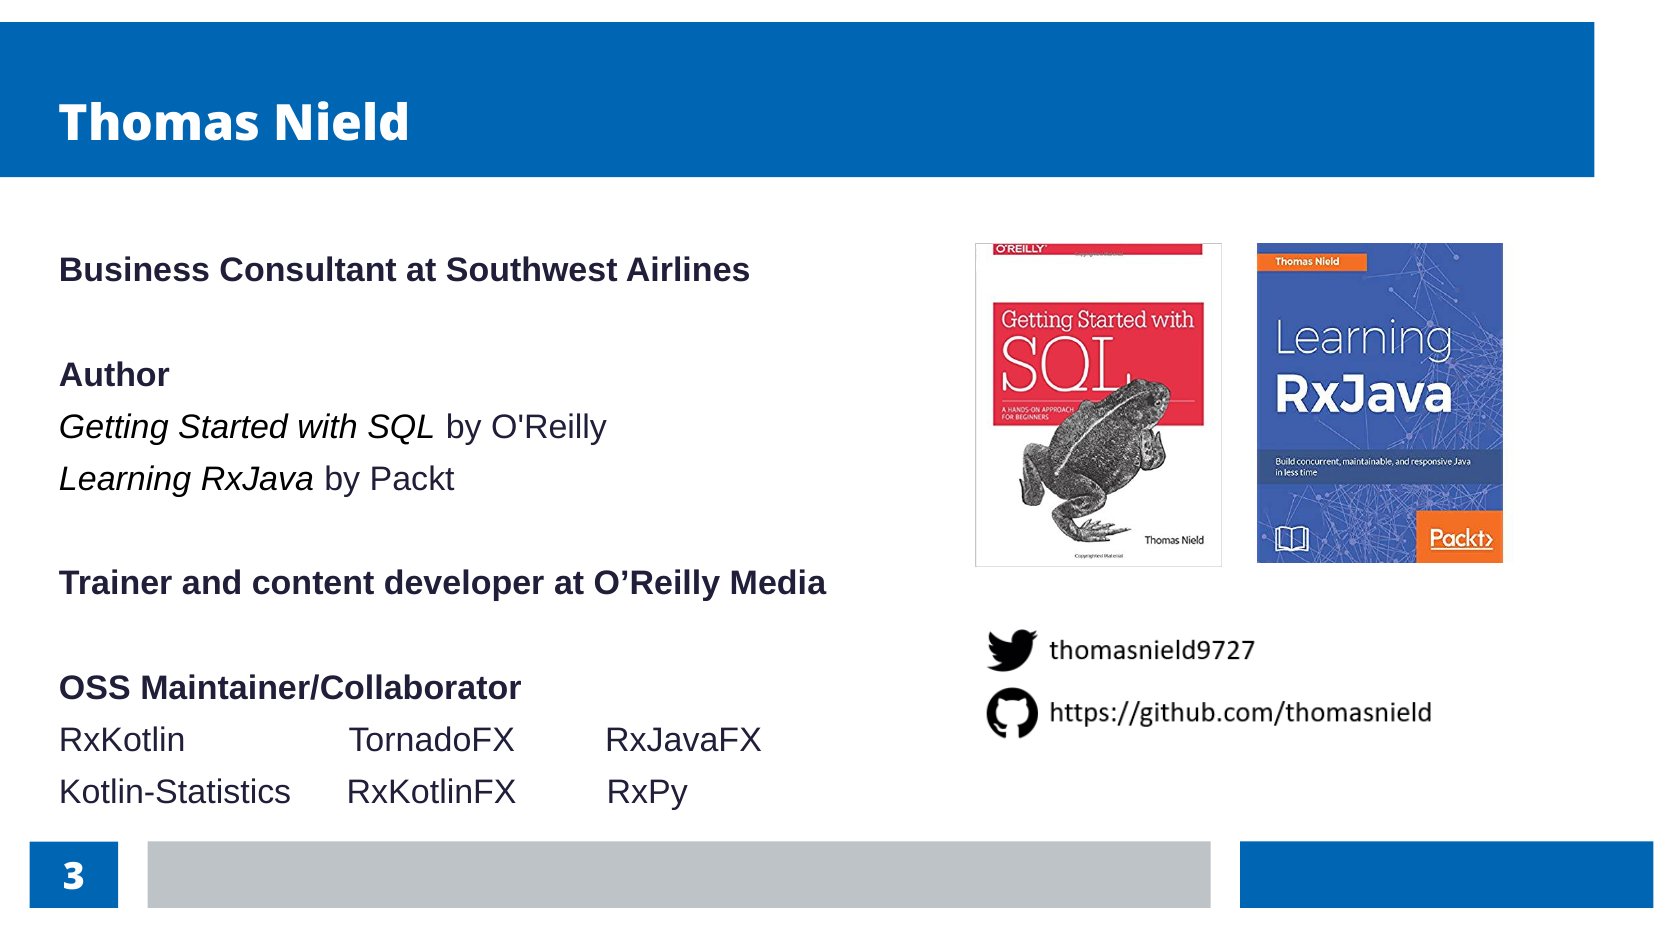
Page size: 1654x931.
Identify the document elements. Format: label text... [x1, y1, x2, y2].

picture [975, 613, 1447, 759]
picture [1234, 243, 1526, 563]
title Thomas Nield [59, 44, 1595, 156]
picture [975, 243, 1222, 567]
list Business Consultant at Southwest Airlines Author Getting Started with SQL by O'Reilly Learning RxJava by Packt Trainer and content developer at O’Reilly Media OSS Maintainer/Collaborator RxKotlin TornadoFX RxJavaFX Kotlin-Statistics RxKotlinFX RxPy [59, 243, 1565, 820]
